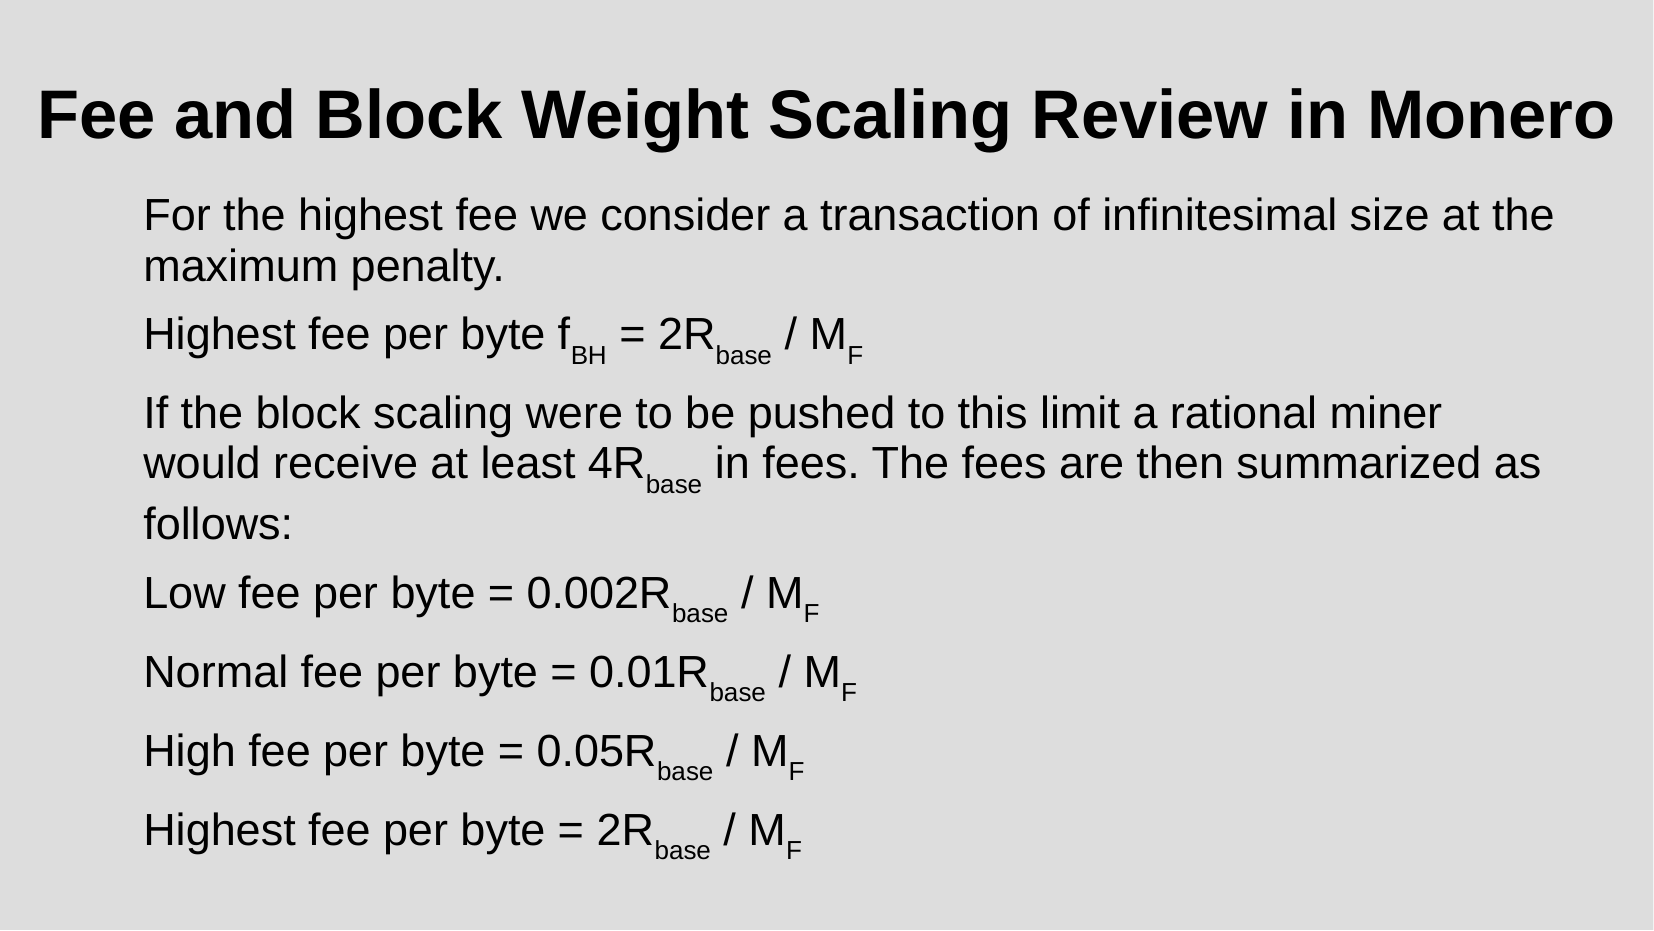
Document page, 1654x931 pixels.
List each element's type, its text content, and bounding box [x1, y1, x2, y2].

title Fee and Block Weight Scaling Review in Monero [11, 37, 1642, 193]
list For the highest fee we consider a transaction of infinitesimal size at the maximum penalty. Highest fee per byte fBH = 2Rbase / MF If the block scaling were to be pushed to this limit a rational miner would receive at least 4Rbase in fees. The fees are then summarized as follows: Low fee per byte = 0.002Rbase / MF Normal fee per byte = 0.01Rbase / MF High fee per byte = 0.05Rbase / MF Highest fee per byte = 2Rbase / MF [84, 190, 1573, 868]
